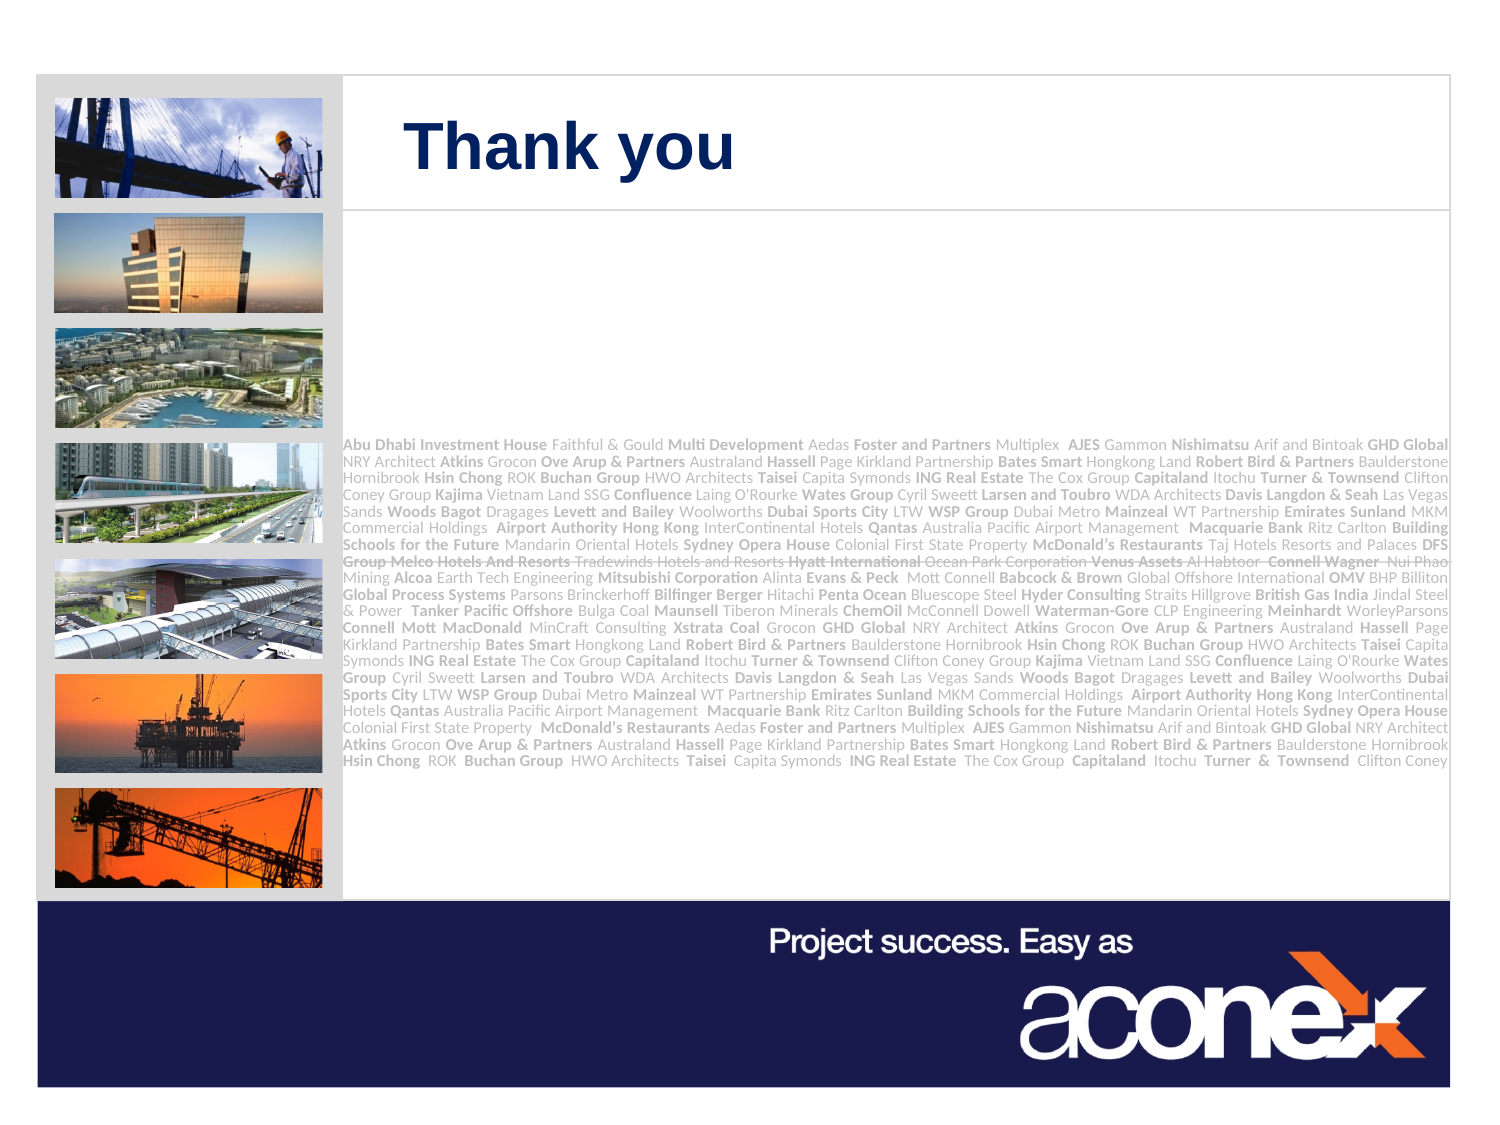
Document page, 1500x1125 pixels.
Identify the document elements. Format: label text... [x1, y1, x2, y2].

picture [55, 98, 323, 198]
picture [55, 674, 323, 773]
picture [55, 559, 323, 659]
picture [55, 788, 323, 888]
picture [55, 328, 323, 428]
text_box [391, 234, 1407, 481]
title Thank you [388, 81, 1391, 211]
picture [762, 921, 1433, 1063]
picture [54, 213, 323, 313]
picture [55, 443, 323, 543]
